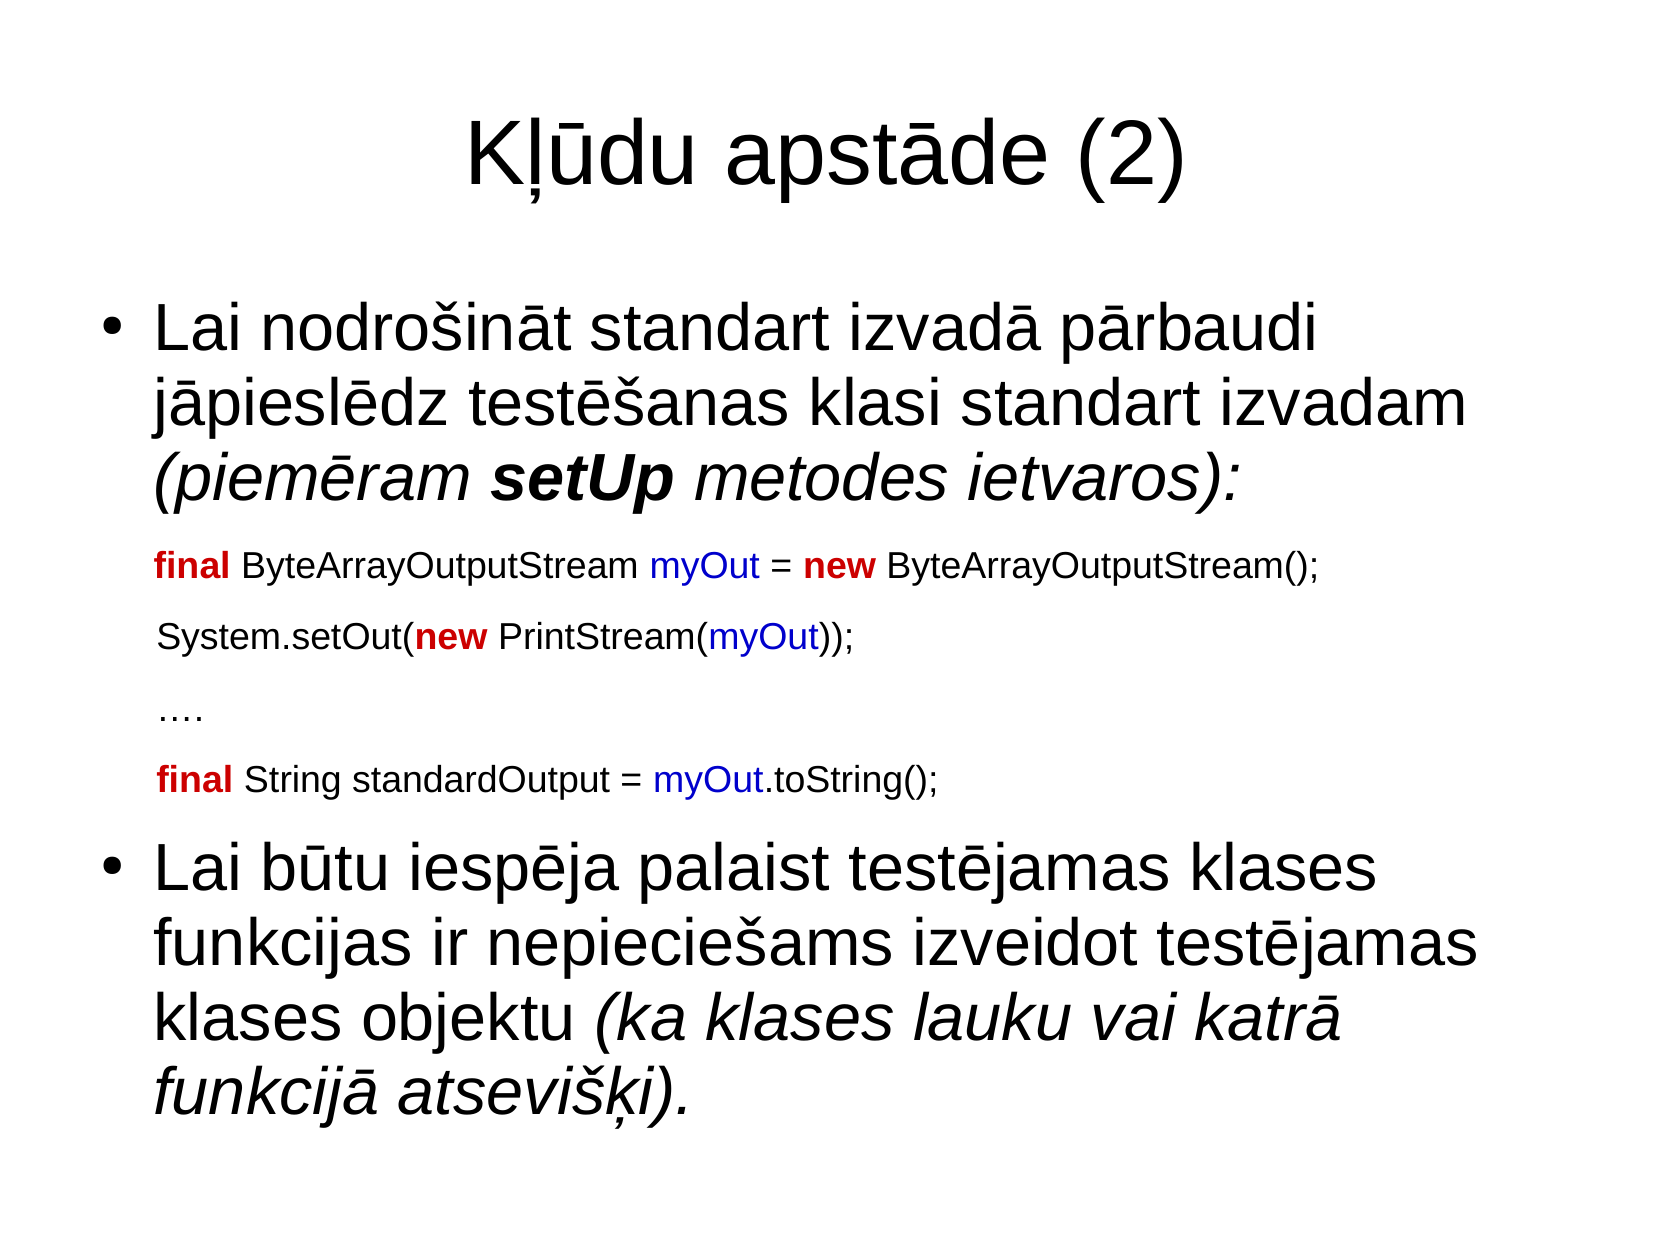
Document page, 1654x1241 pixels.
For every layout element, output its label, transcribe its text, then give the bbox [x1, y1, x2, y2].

list Lai nodrošināt standart izvadā pārbaudi jāpieslēdz testēšanas klasi standart izvadam (piemēram setUp metodes ietvaros): final ByteArrayOutputStream myOut = new ByteArrayOutputStream(); System.setOut(new PrintStream(myOut)); …. final String standardOutput = myOut.toString(); Lai būtu iespēja palaist testējamas klases funkcijas ir nepieciešams izveidot testējamas klases objektu (ka klases lauku vai katrā funkcijā atsevišķi). [82, 290, 1571, 1146]
title Kļūdu apstāde (2) [82, 49, 1571, 257]
